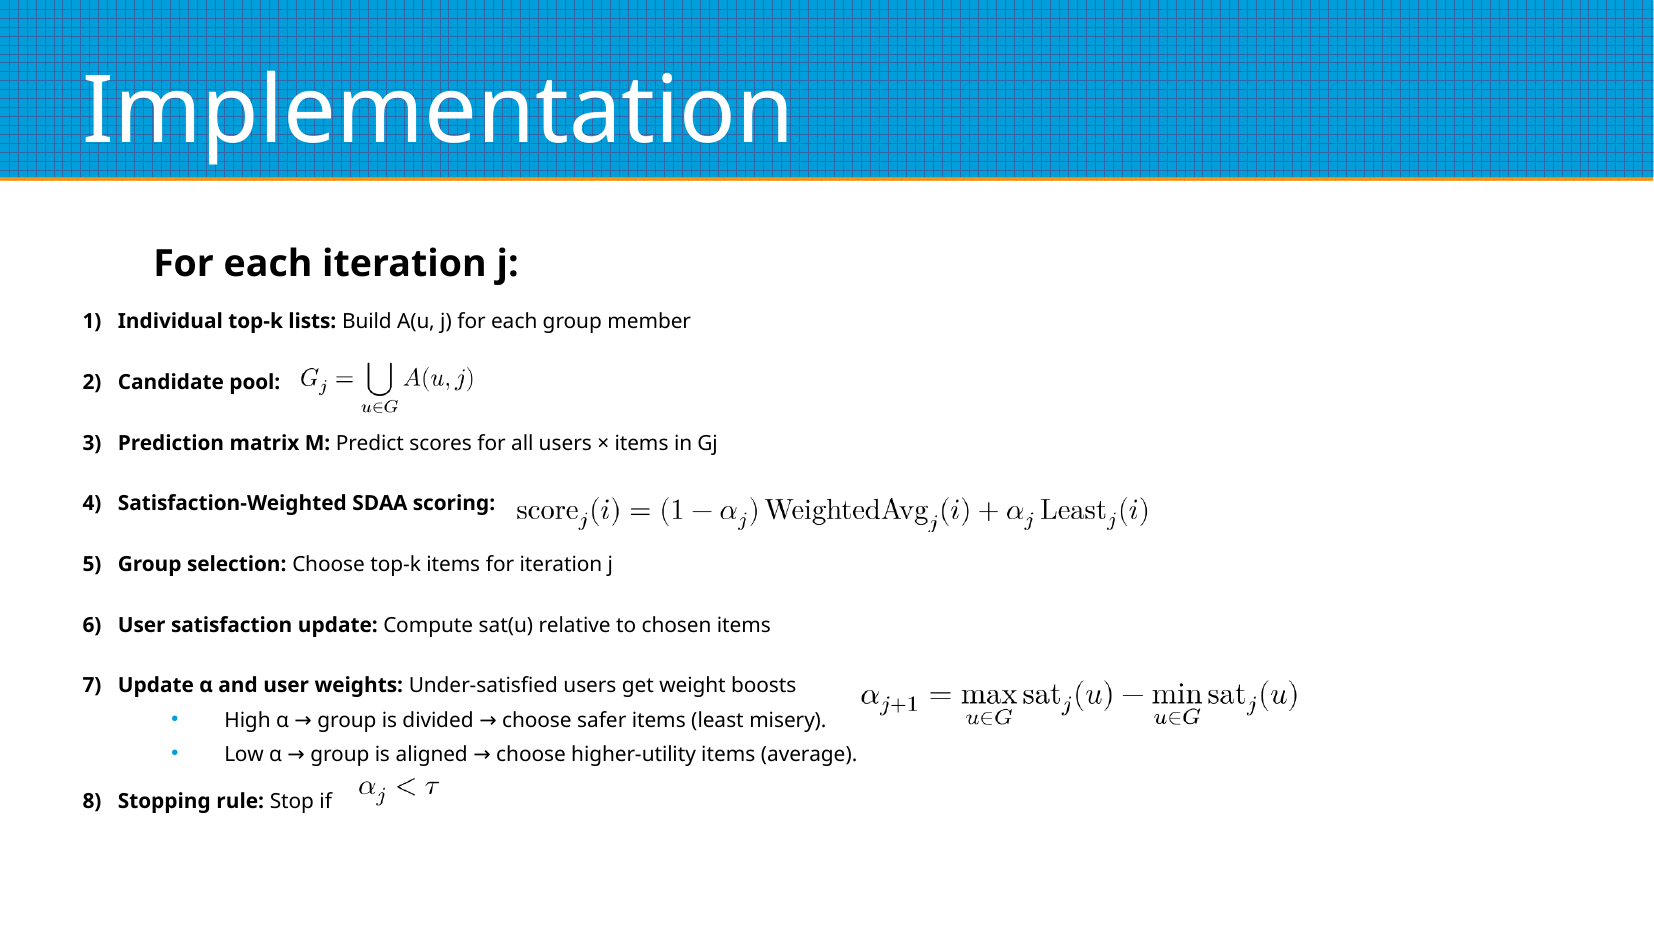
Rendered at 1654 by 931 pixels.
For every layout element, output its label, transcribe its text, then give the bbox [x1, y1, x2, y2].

list For each iteration j: Individual top-k lists: Build A(u, j) for each group member Candidate pool: Prediction matrix M: Predict scores for all users × items in Gj Satisfaction-Weighted SDAA scoring: Group selection: Choose top-k items for iteration j User satisfaction update: Compute sat(u) relative to chosen items Update α and user weights: Under-satisfied users get weight boosts High α → group is divided → choose safer items (least misery). Low α → group is aligned → choose higher-utility items (average). Stopping rule: Stop if [82, 236, 1563, 857]
picture [354, 773, 443, 811]
picture [856, 679, 1300, 727]
picture [509, 493, 1152, 532]
picture [297, 362, 473, 414]
title Implementation [82, 14, 1571, 171]
